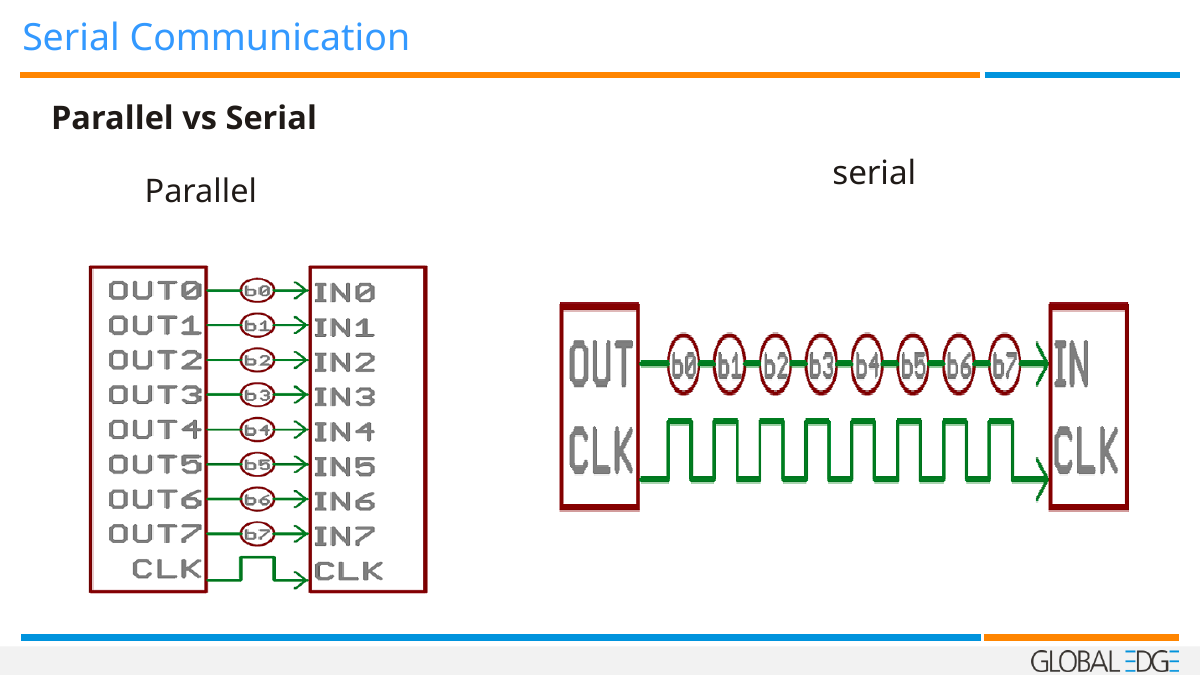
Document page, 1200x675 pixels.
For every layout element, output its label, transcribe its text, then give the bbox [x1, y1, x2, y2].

picture [555, 295, 1134, 525]
list Parallel vs Serial Parallel [0, 94, 579, 213]
title Serial Communication [12, 9, 1088, 63]
picture [82, 259, 438, 603]
list serial [744, 148, 1028, 203]
picture [1031, 650, 1179, 672]
